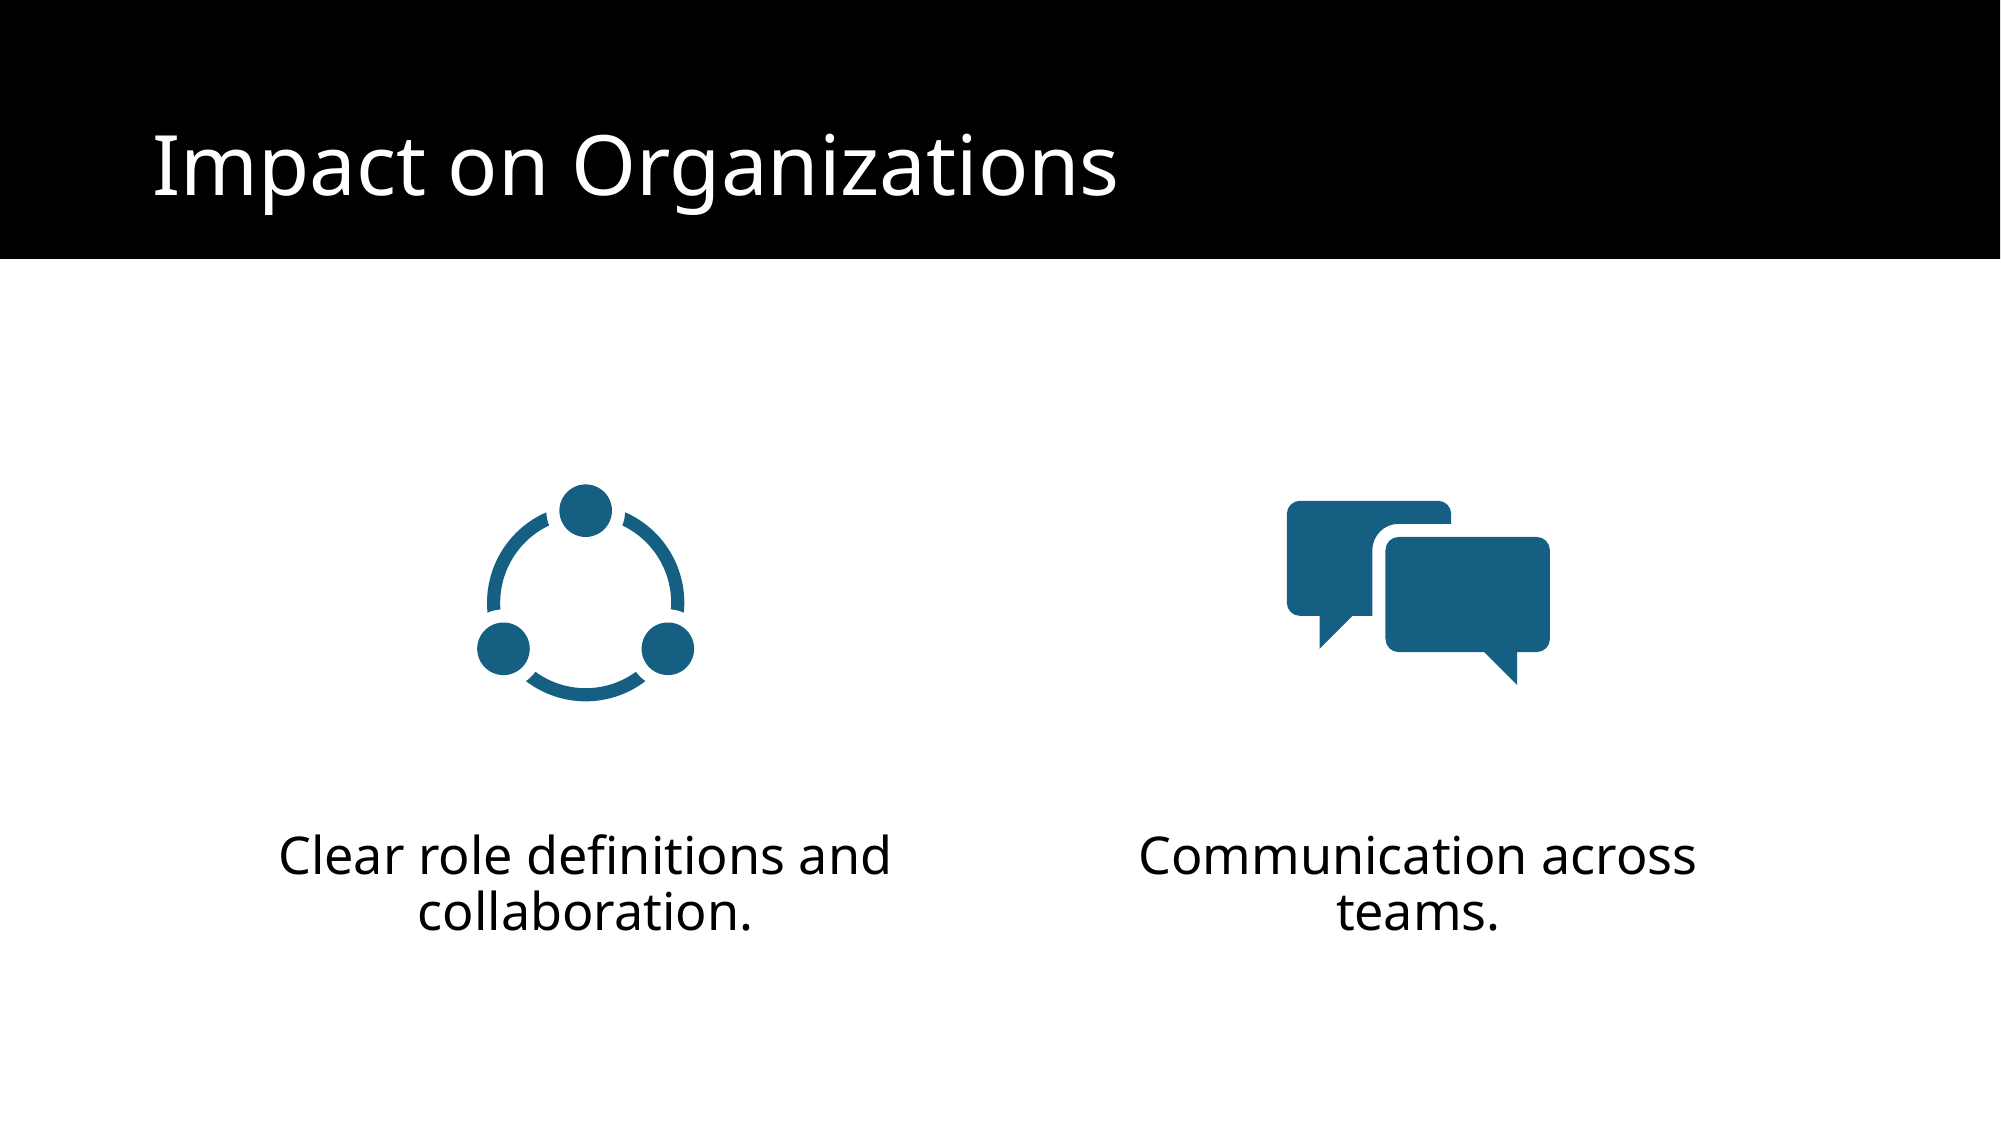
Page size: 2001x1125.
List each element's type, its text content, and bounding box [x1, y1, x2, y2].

title Impact on Organizations [225, 57, 1873, 202]
text_box Clear role definitions and collaboration. [231, 829, 941, 948]
text_box [0, 0, 2000, 1125]
text_box Communication across teams. [1063, 829, 1773, 948]
